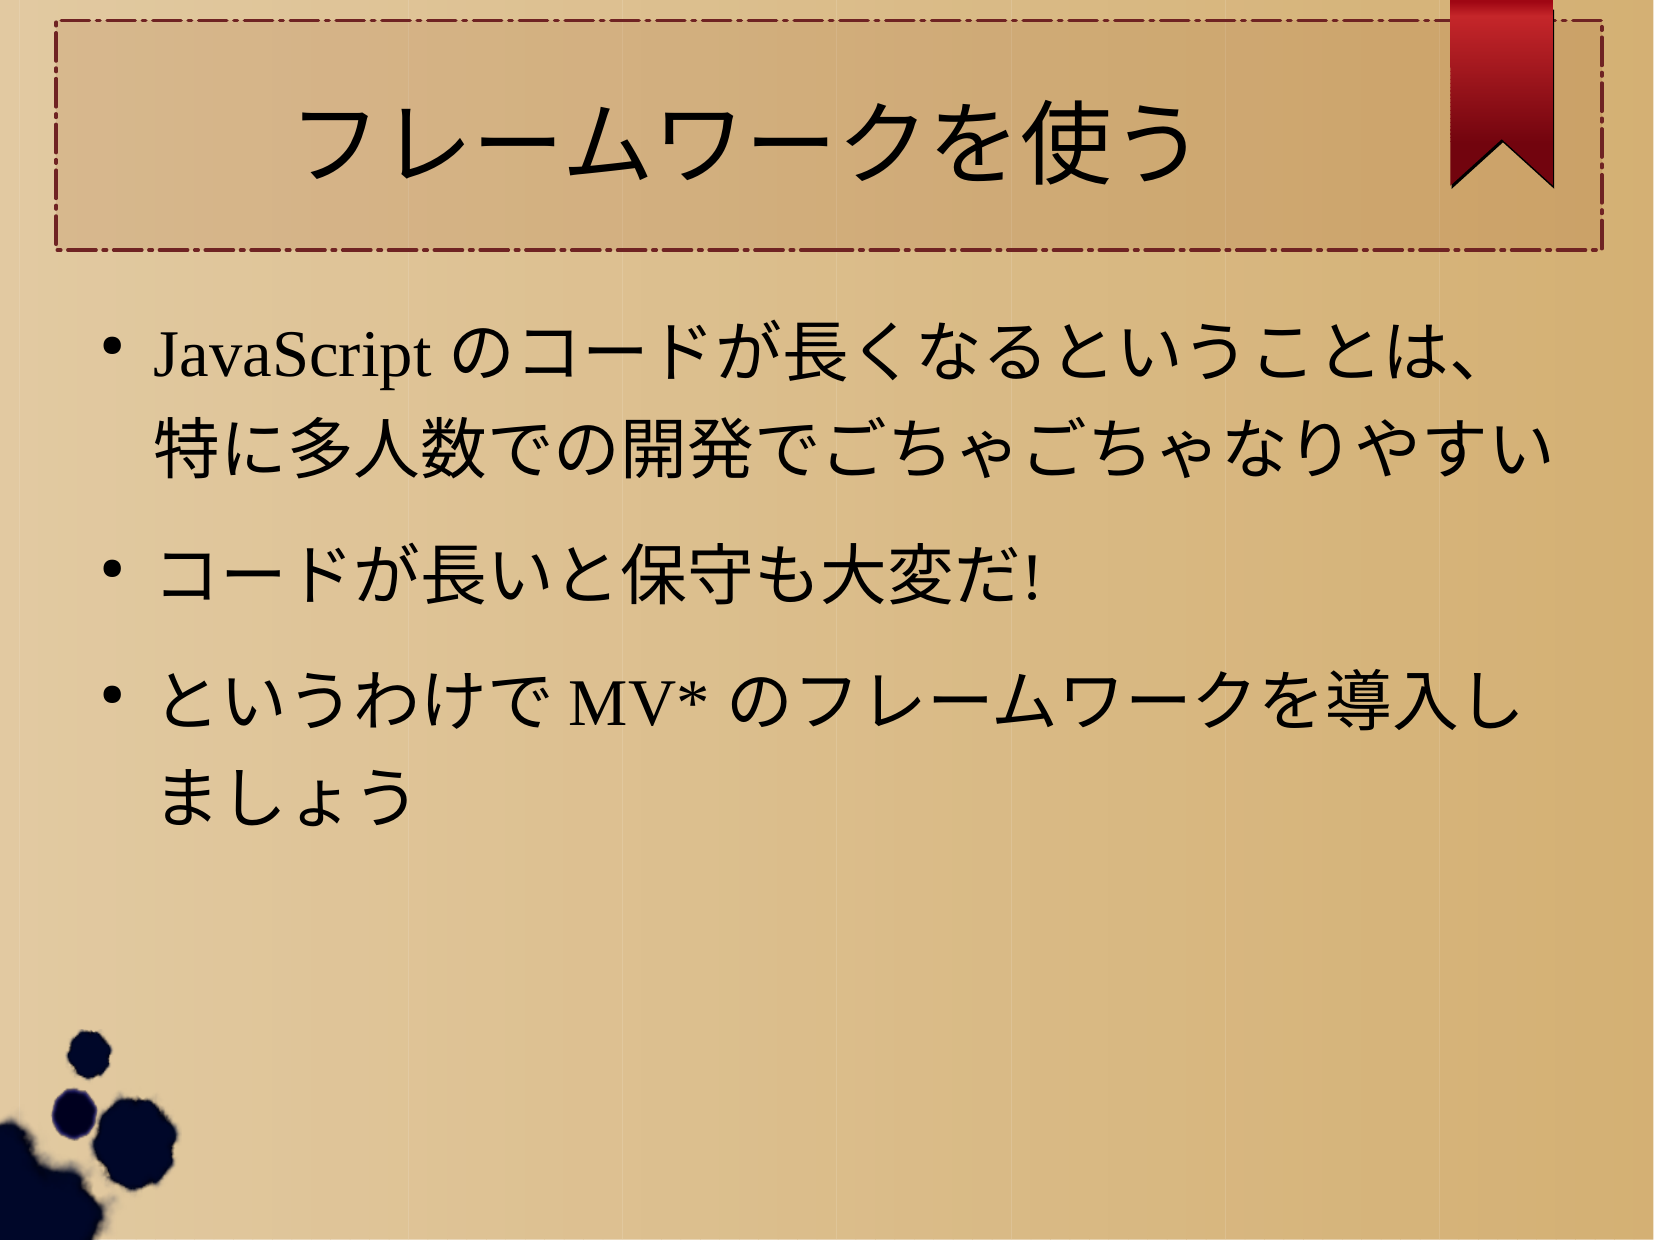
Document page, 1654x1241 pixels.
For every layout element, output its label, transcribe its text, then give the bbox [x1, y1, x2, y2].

title フレームワークを使う [82, 47, 1412, 229]
list JavaScript のコードが長くなるということは、特に多人数での開発でごちゃごちゃなりやすい コードが長いと保守も大変だ! というわけで MV* のフレームワークを導入しましょう [82, 299, 1571, 1019]
